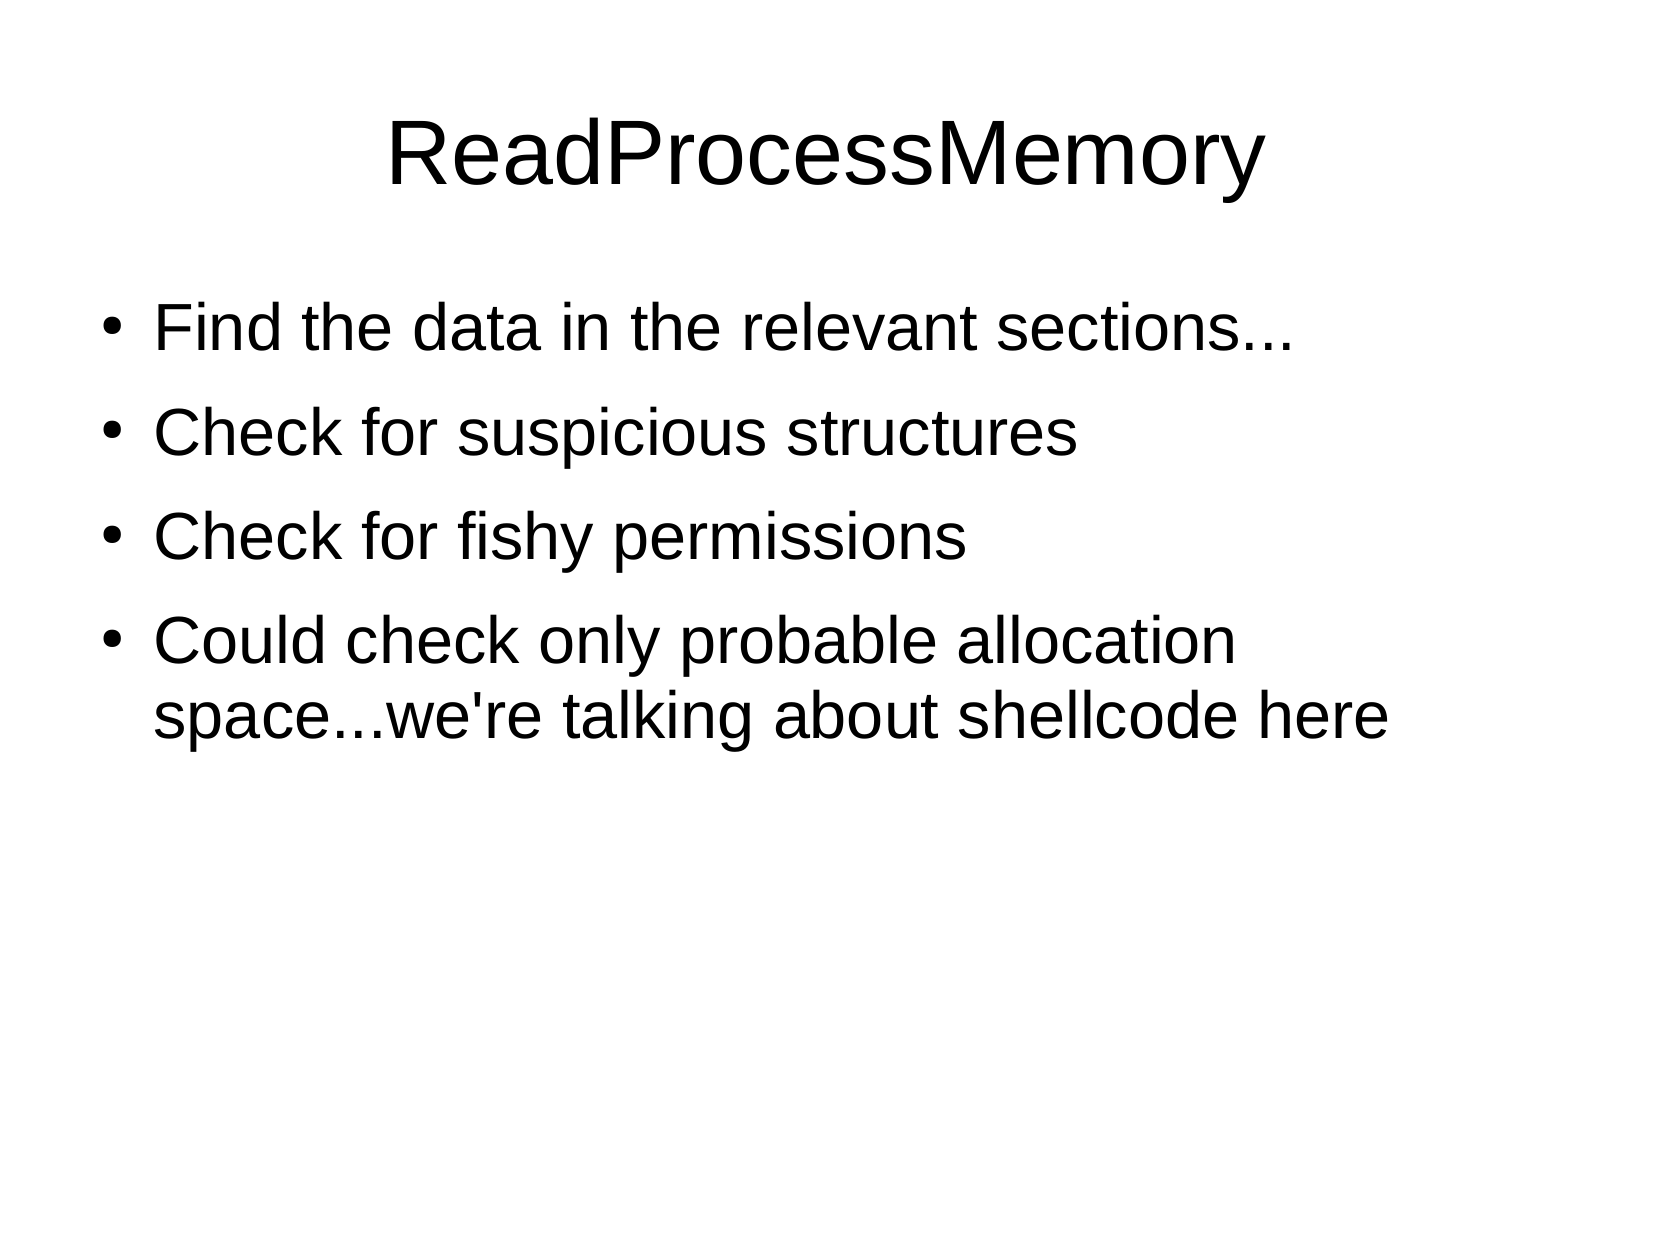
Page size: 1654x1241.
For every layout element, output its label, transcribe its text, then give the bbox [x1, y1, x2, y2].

list Find the data in the relevant sections... Check for suspicious structures Check for fishy permissions Could check only probable allocation space...we're talking about shellcode here [82, 290, 1538, 1010]
title ReadProcessMemory [82, 49, 1571, 257]
